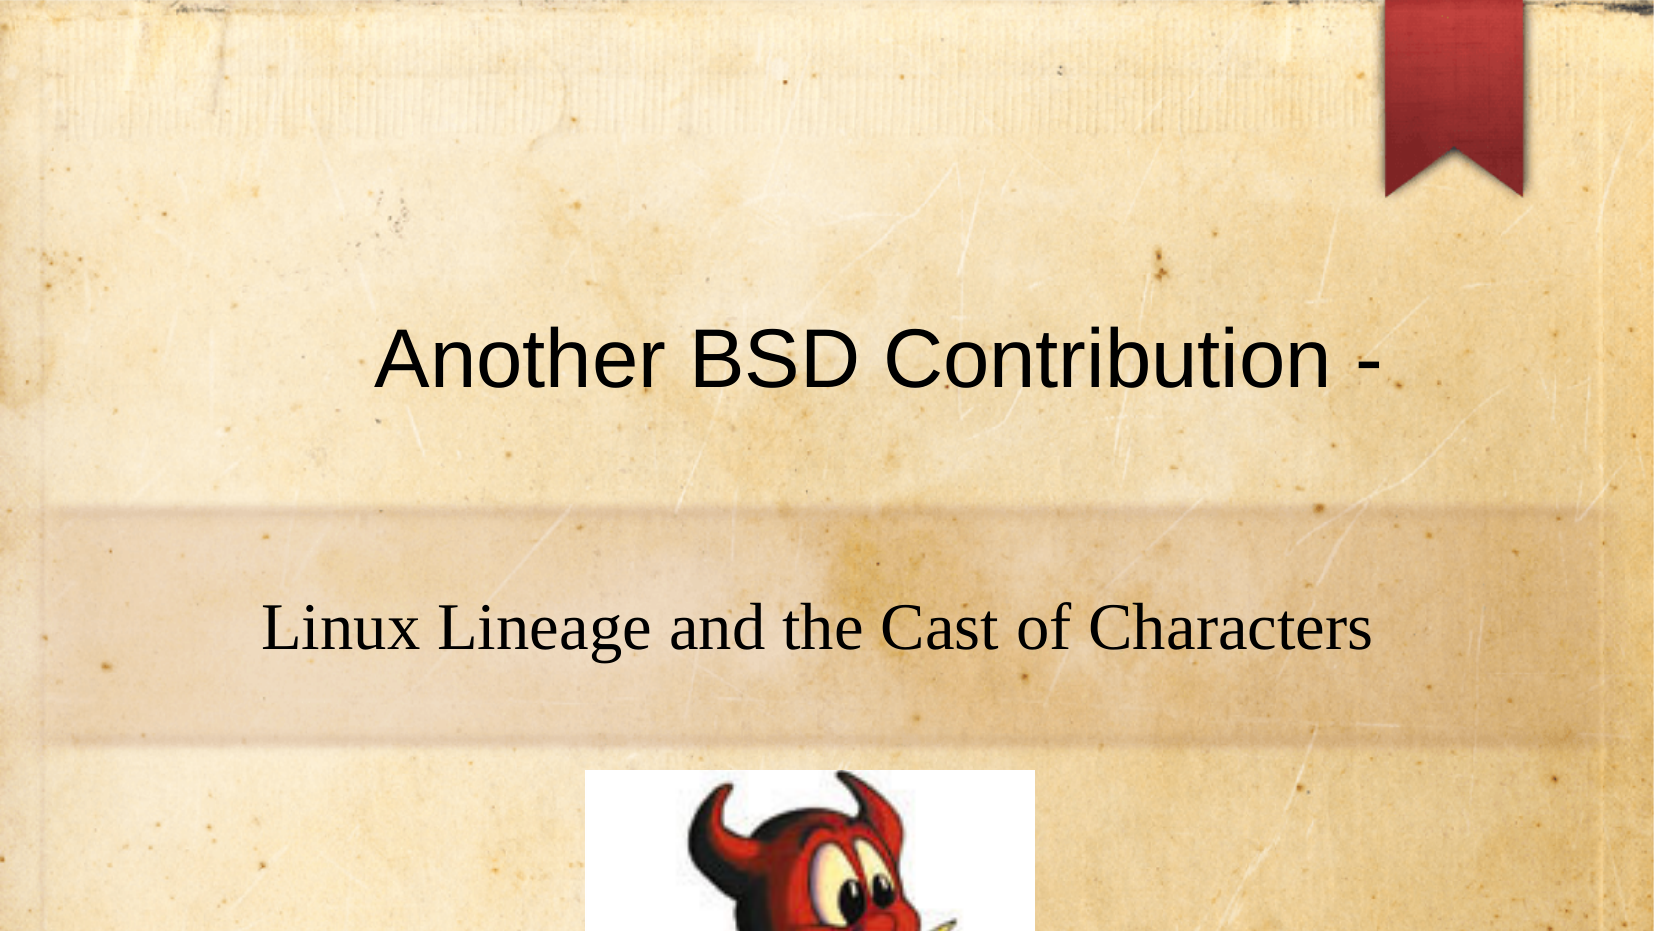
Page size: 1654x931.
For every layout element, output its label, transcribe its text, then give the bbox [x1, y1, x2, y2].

text_box Another BSD Contribution - [360, 297, 1422, 405]
picture [0, 0, 1654, 931]
text_box Linux Lineage and the Cast of Characters [82, 519, 1571, 727]
